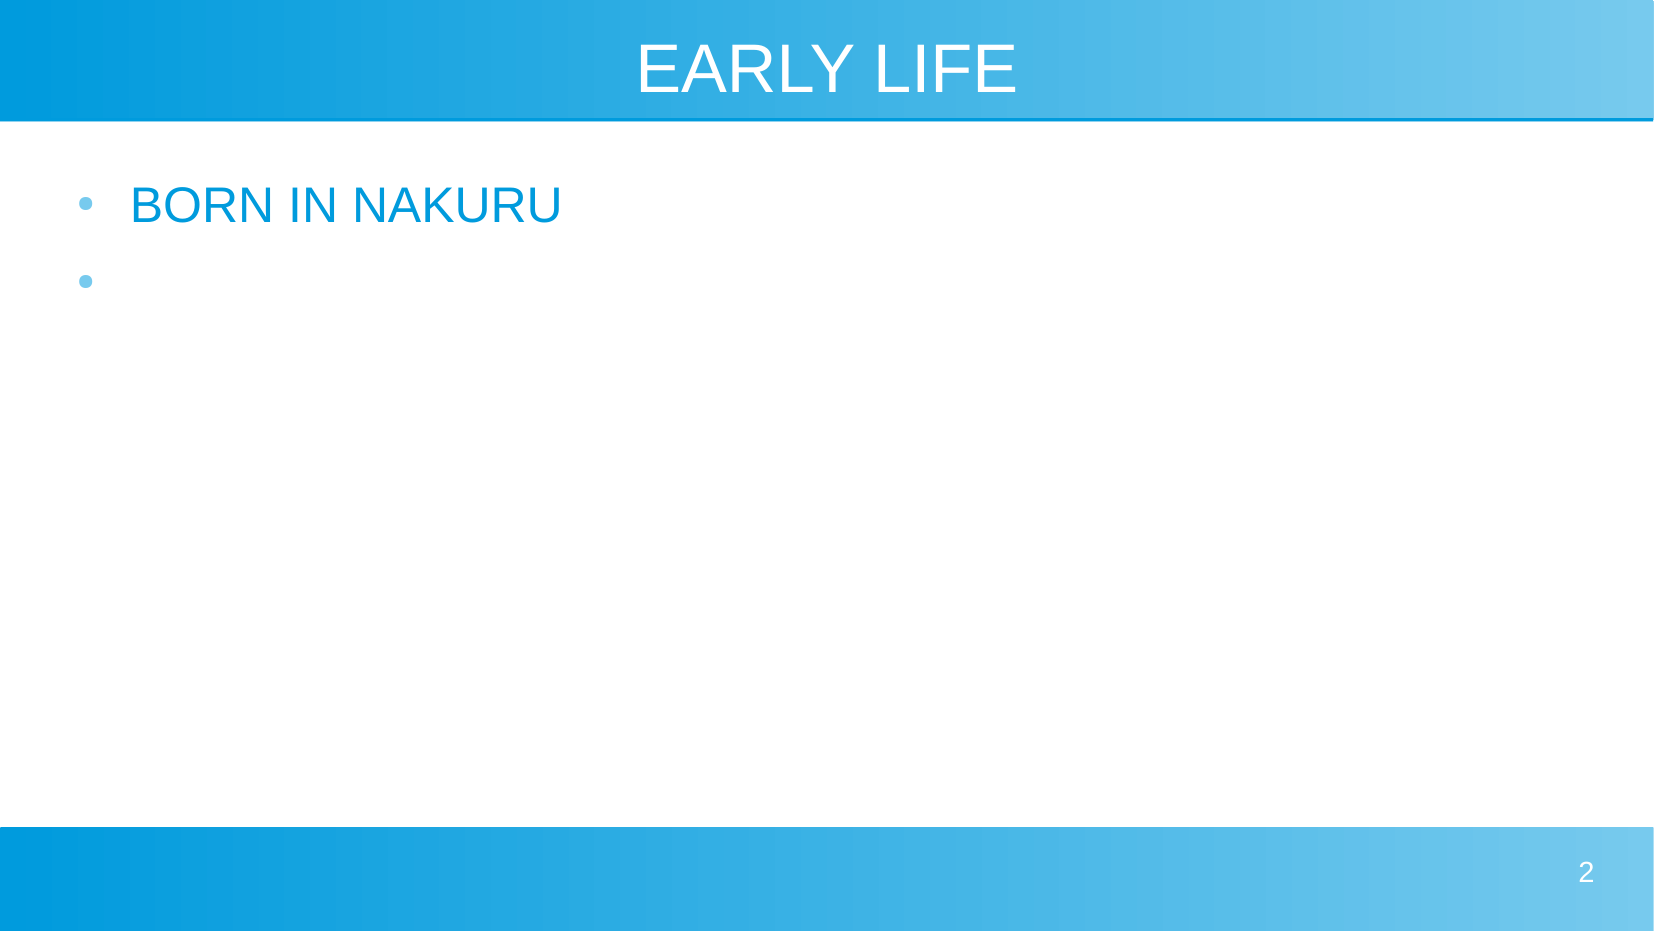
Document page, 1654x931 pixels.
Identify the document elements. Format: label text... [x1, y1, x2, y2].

title EARLY LIFE [59, 29, 1595, 108]
list BORN IN NAKURU [59, 177, 1595, 768]
